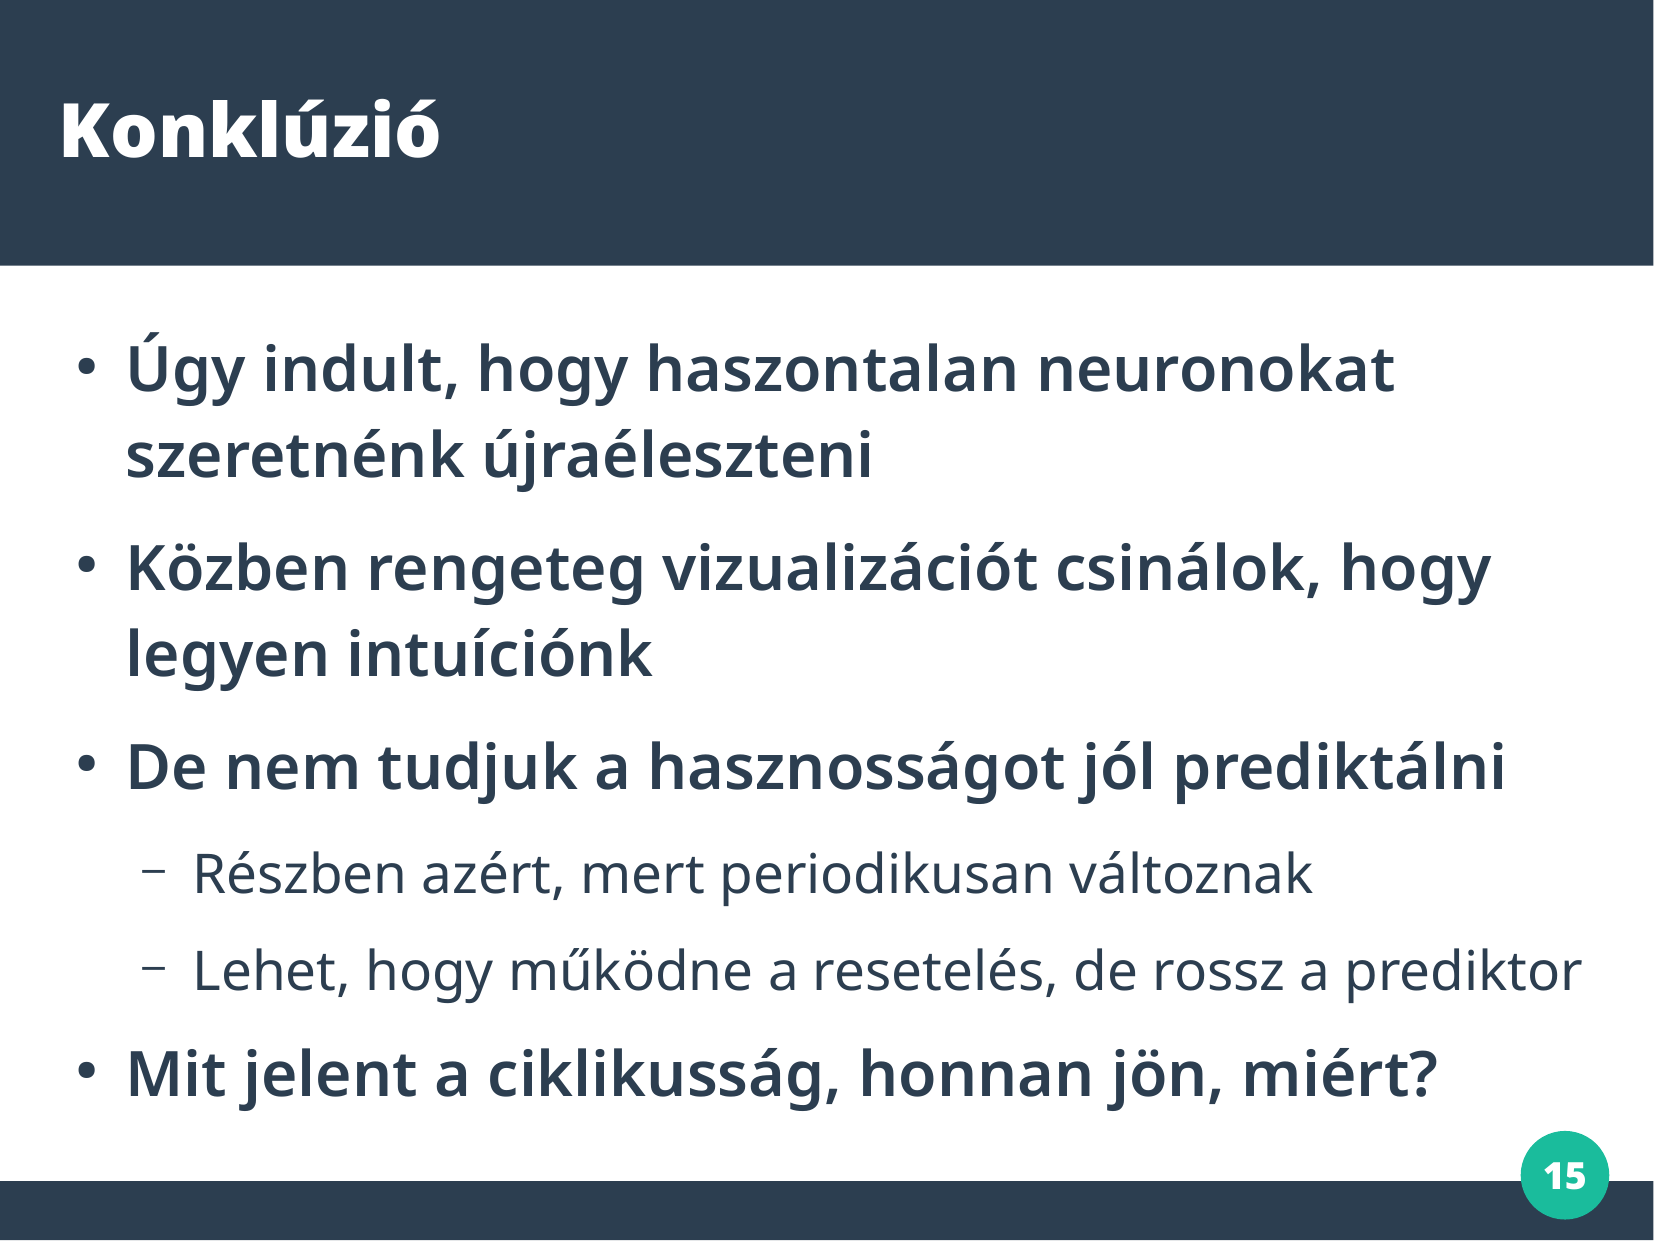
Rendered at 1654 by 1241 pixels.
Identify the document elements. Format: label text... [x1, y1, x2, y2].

title Konklúzió [59, 49, 1595, 207]
list Úgy indult, hogy haszontalan neuronokat szeretnénk újraéleszteni Közben rengeteg vizualizációt csinálok, hogy legyen intuíciónk De nem tudjuk a hasznosságot jól prediktálni Részben azért, mert periodikusan változnak Lehet, hogy működne a resetelés, de rossz a prediktor Mit jelent a ciklikusság, honnan jön, miért? [59, 324, 1595, 1152]
